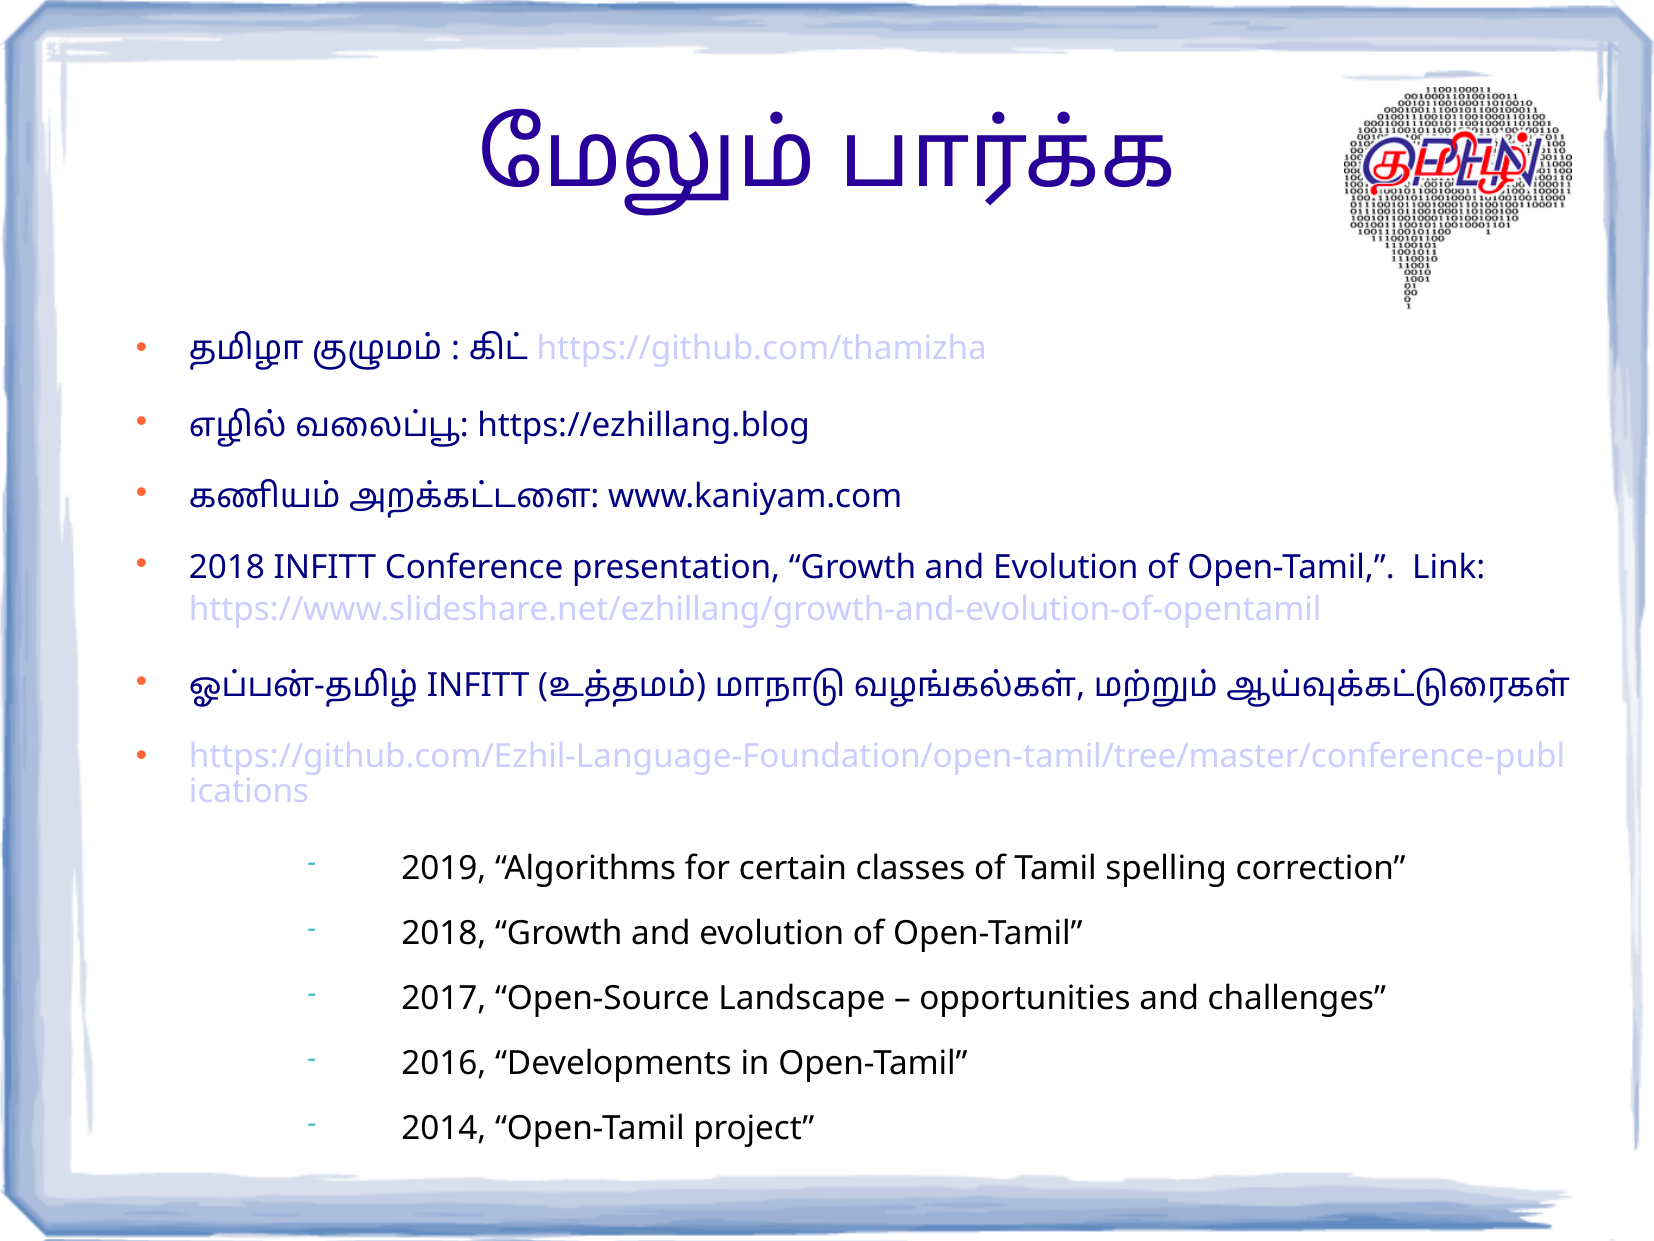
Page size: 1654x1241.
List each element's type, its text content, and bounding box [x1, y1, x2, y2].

list தமிழா குழுமம் : கிட் https://github.com/thamizha எழில் வலைப்பூ: https://ezhillang.blog கணியம் அறக்கட்டளை: www.kaniyam.com 2018 INFITT Conference presentation, “Growth and Evolution of Open-Tamil,”. Link: https://www.slideshare.net/ezhillang/growth-and-evolution-of-opentamil ஓப்பன்-தமிழ் INFITT (உத்தமம்) மாநாடு வழங்கல்கள், மற்றும் ஆய்வுக்கட்டுரைகள் https://github.com/Ezhil-Language-Foundation/open-tamil/tree/master/conference-publications 2019, “Algorithms for certain classes of Tamil spelling correction” 2018, “Growth and evolution of Open-Tamil” 2017, “Open-Source Landscape – opportunities and challenges” 2016, “Developments in Open-Tamil” 2014, “Open-Tamil project” [118, 324, 1571, 1115]
title மேலும் பார்க்க [82, 49, 1571, 257]
picture [0, 0, 1654, 1241]
